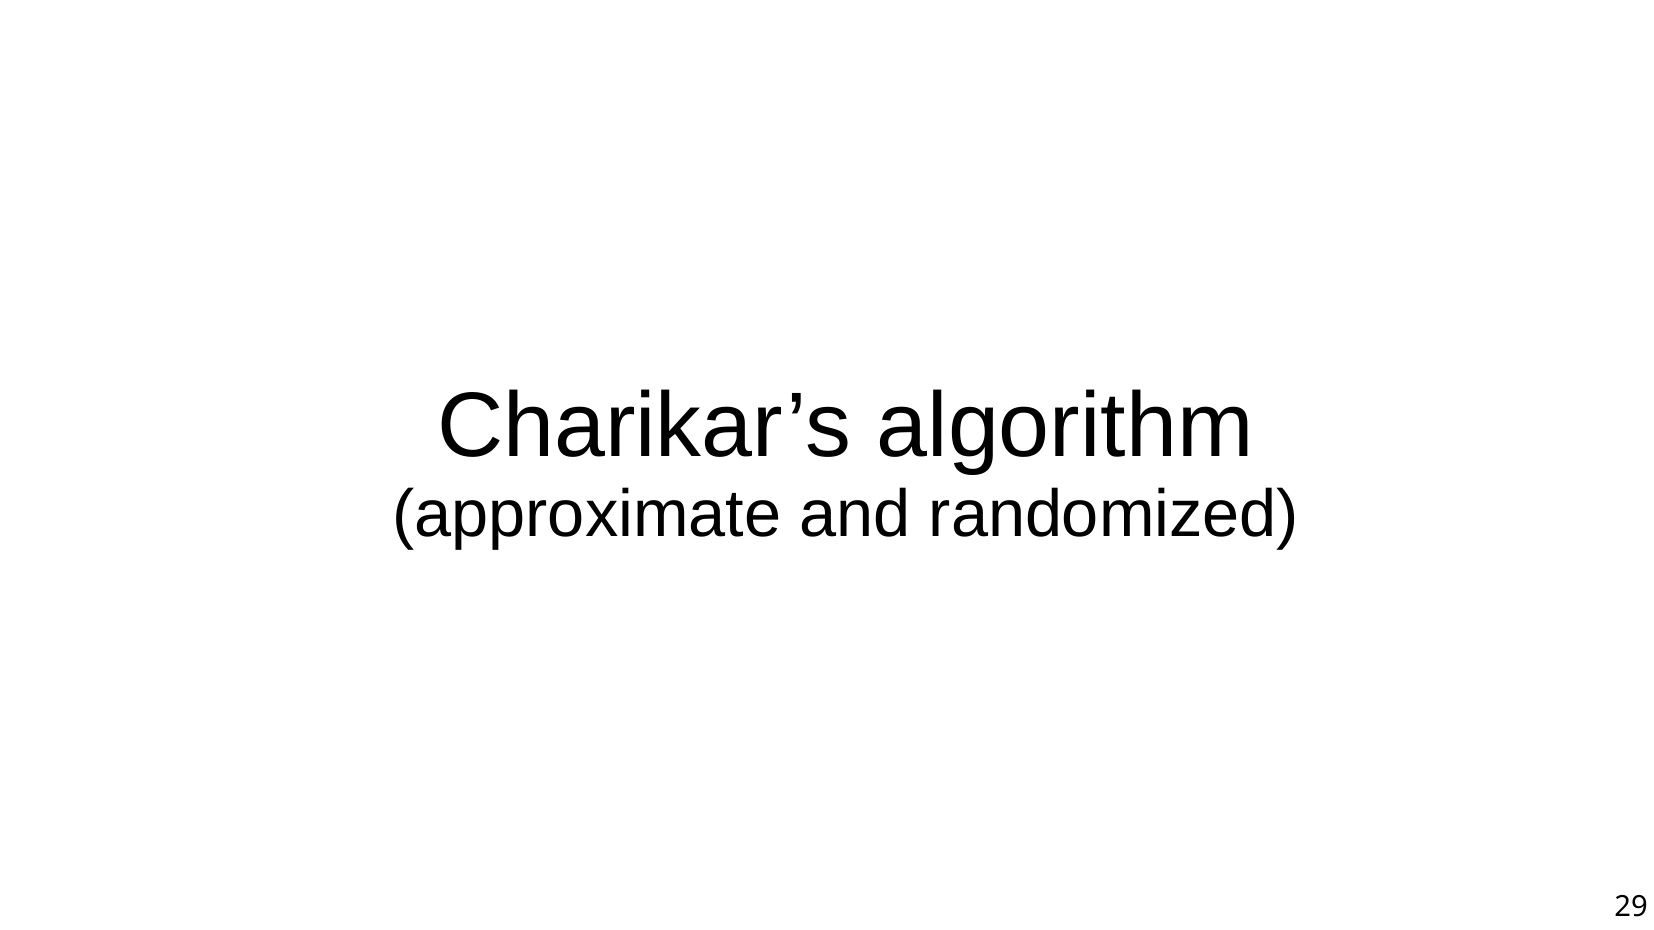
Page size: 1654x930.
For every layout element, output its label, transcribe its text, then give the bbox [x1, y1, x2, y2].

title Charikar’s algorithm (approximate and randomized) [102, 373, 1591, 551]
